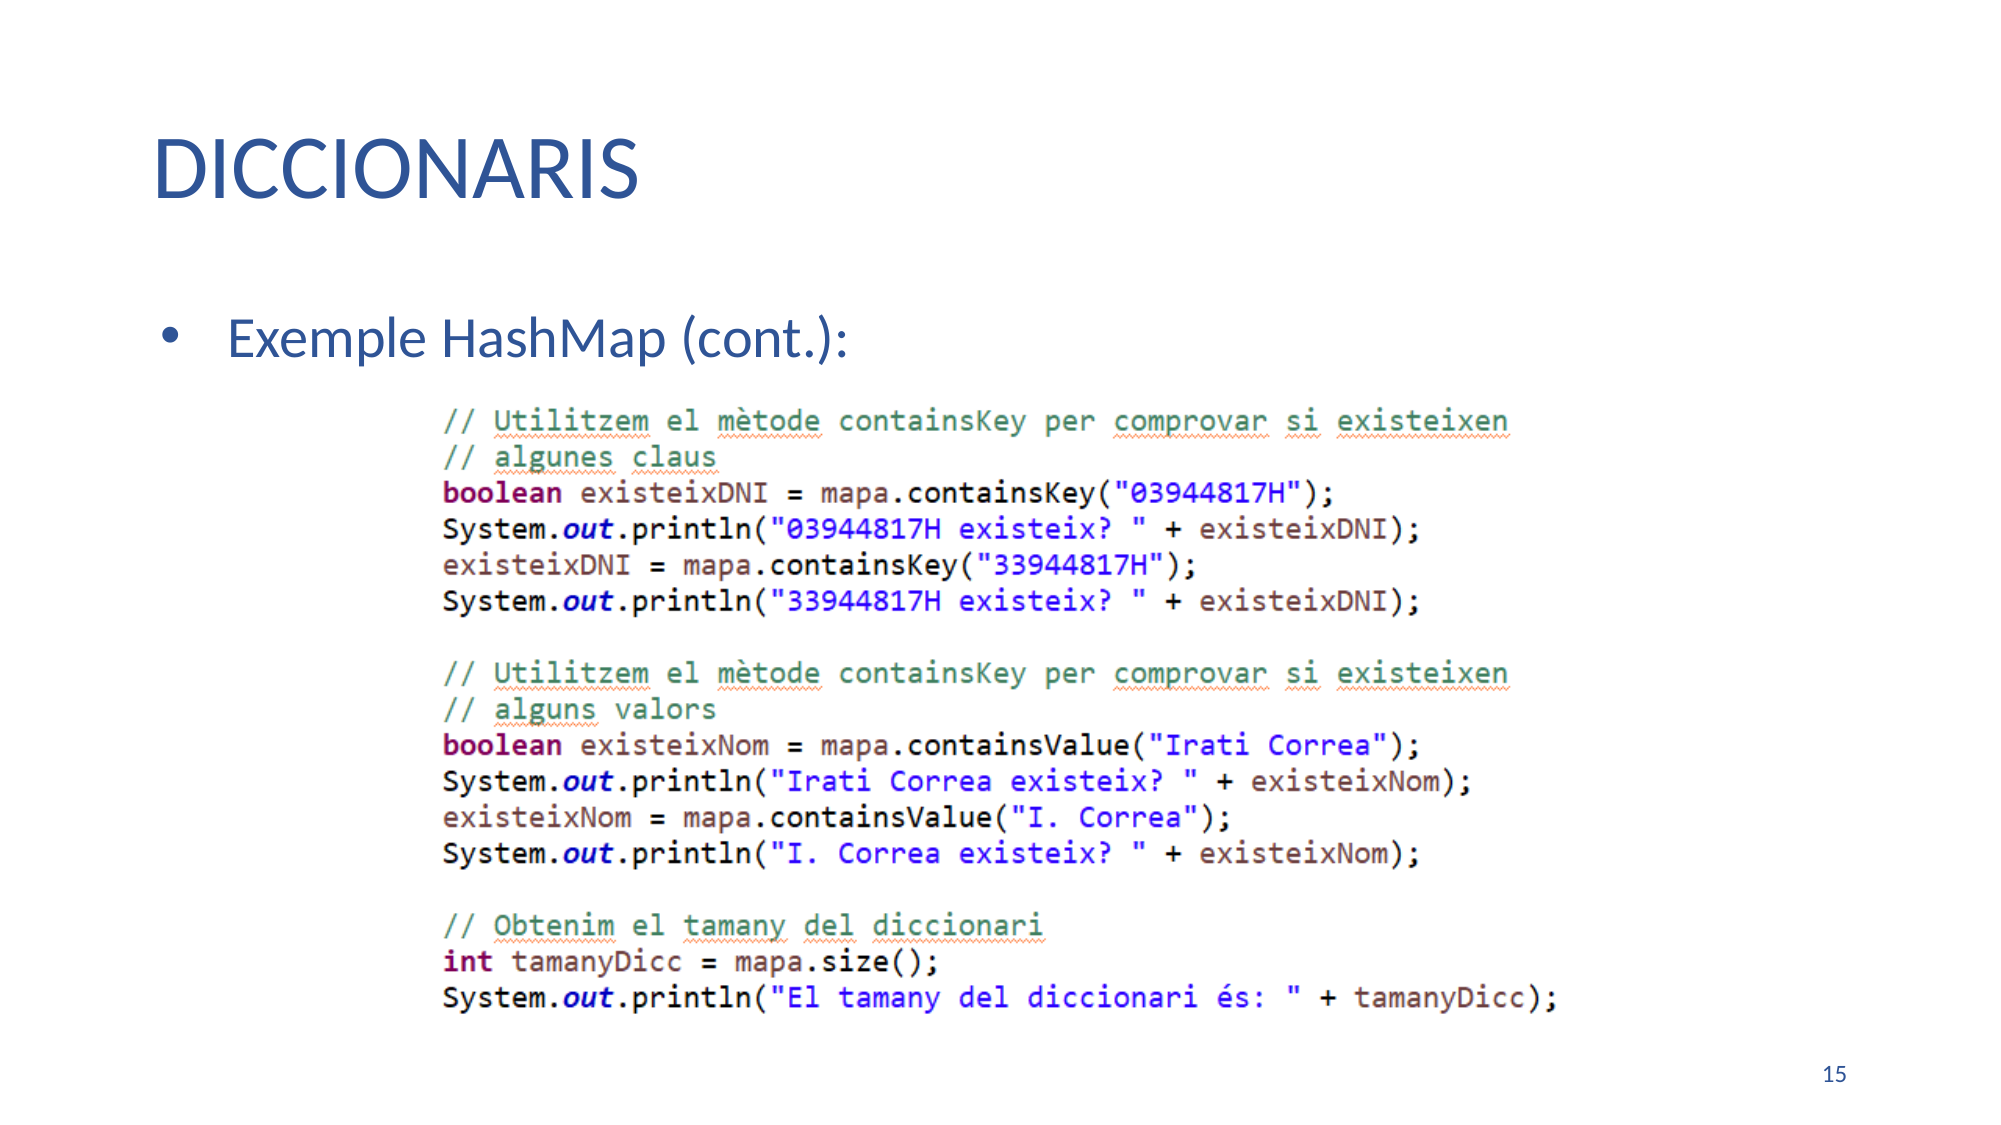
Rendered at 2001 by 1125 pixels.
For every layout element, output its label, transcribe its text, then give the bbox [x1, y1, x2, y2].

title DICCIONARIS [137, 59, 1863, 278]
picture [438, 398, 1562, 1028]
slide_number <number> [1412, 1042, 1863, 1103]
list Exemple HashMap (cont.): [137, 299, 1863, 1014]
